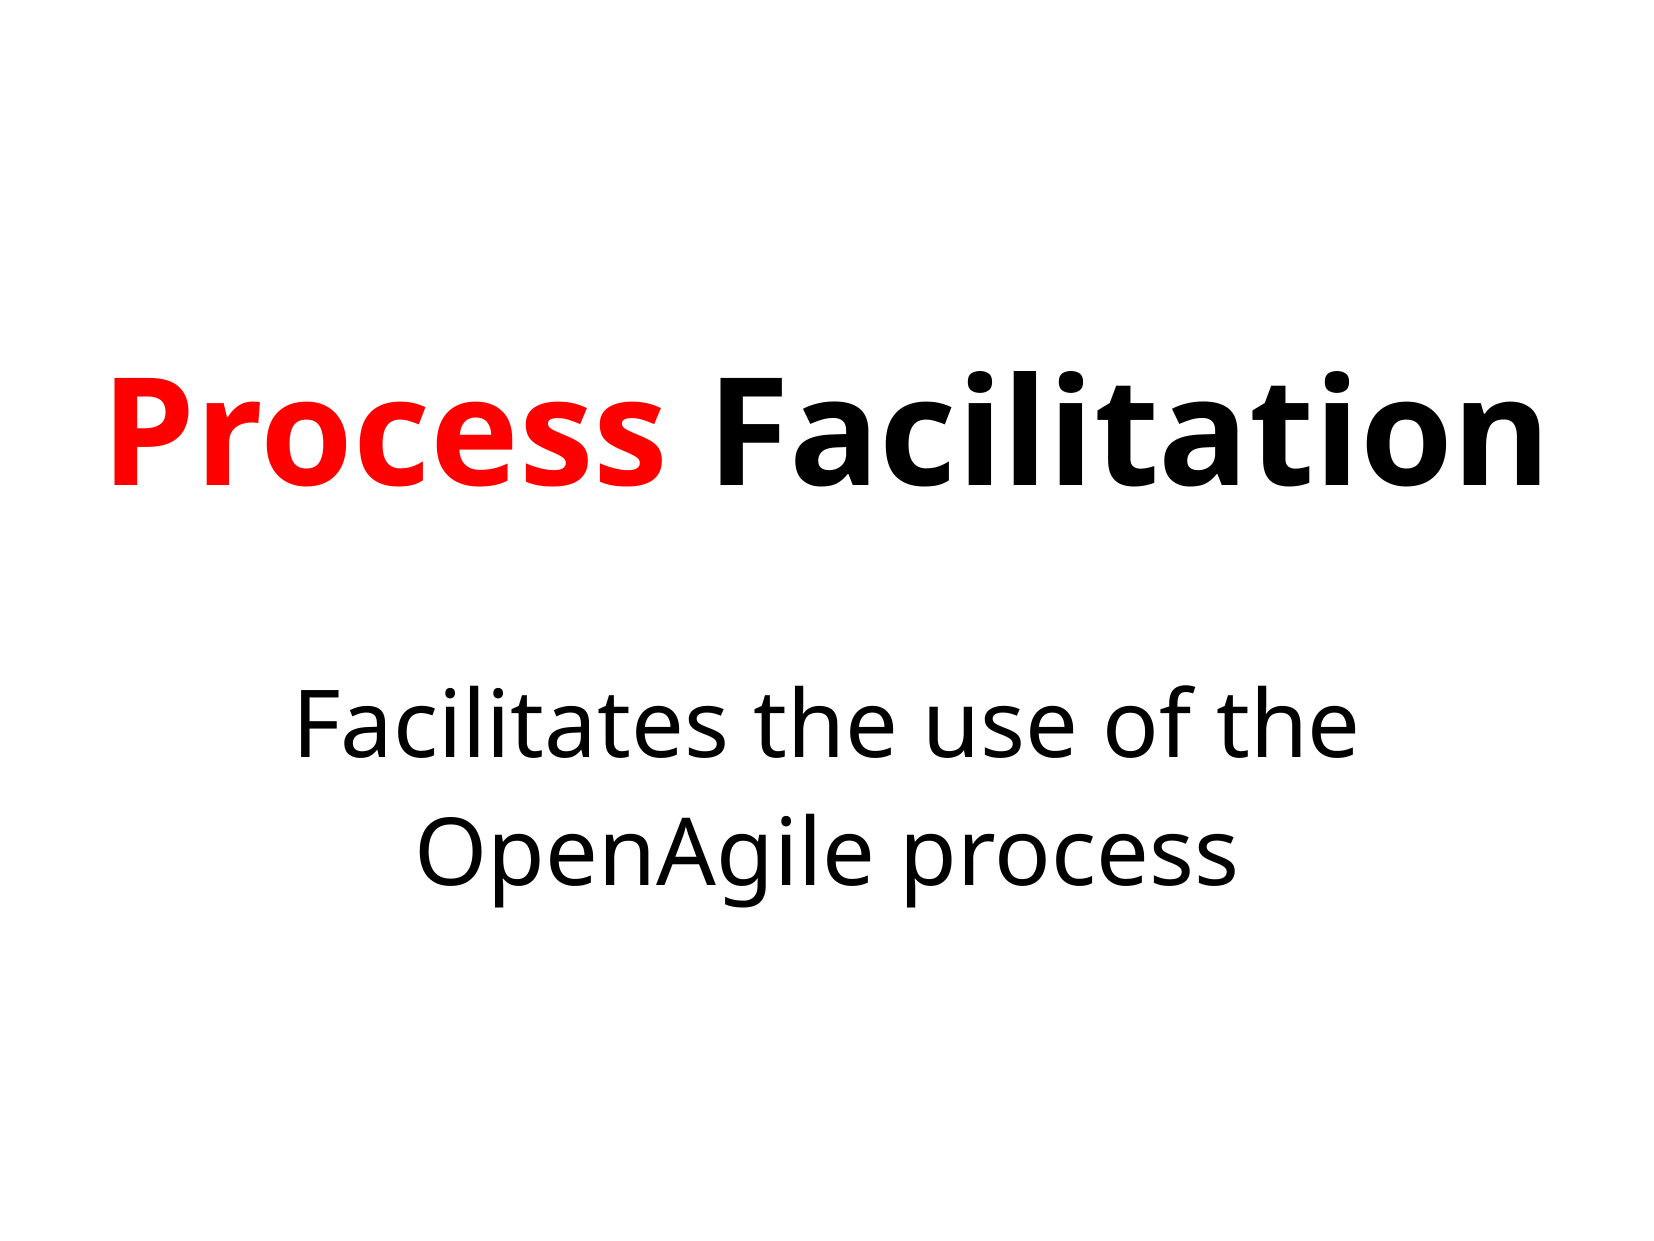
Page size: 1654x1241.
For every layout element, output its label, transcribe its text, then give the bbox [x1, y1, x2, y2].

title Process Facilitation Facilitates the use of the OpenAgile process [59, 57, 1595, 1182]
